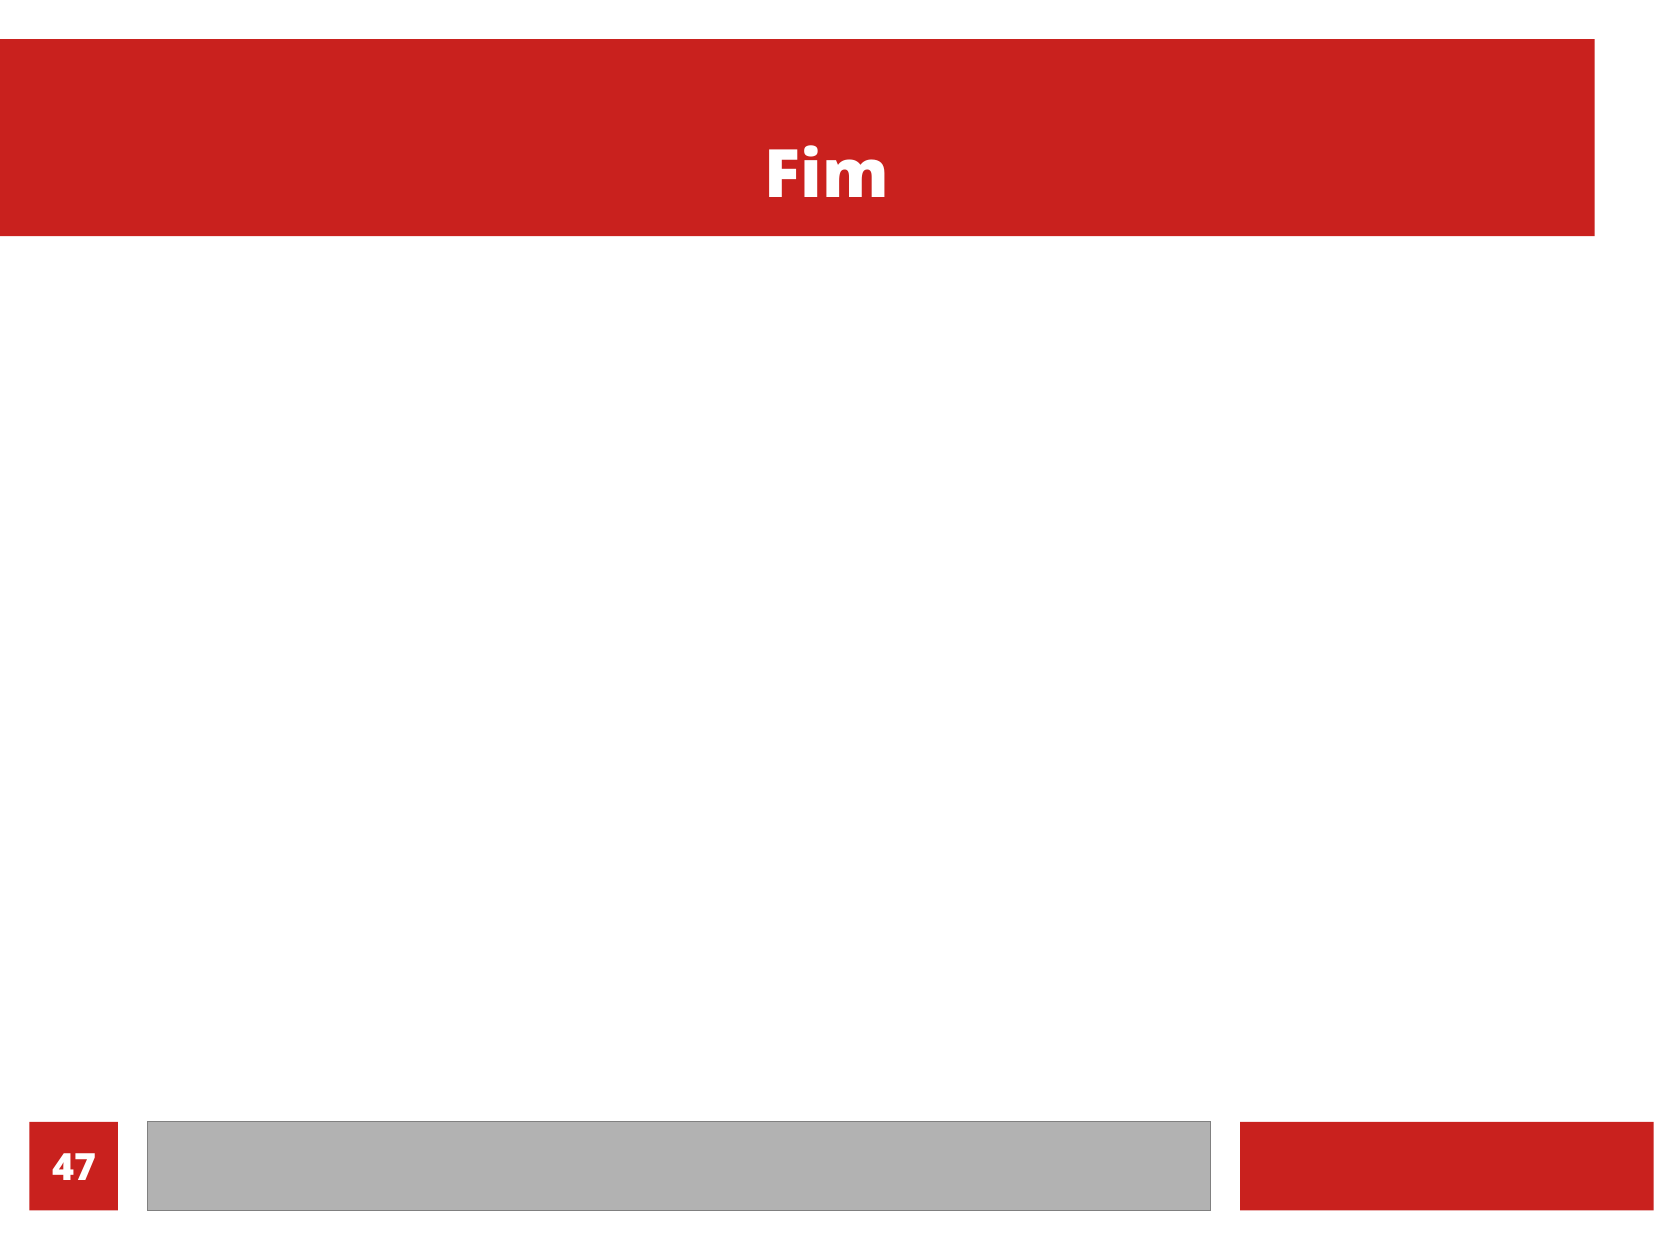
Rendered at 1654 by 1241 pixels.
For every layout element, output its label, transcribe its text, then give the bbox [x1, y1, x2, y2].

title Fim [58, 58, 1595, 217]
